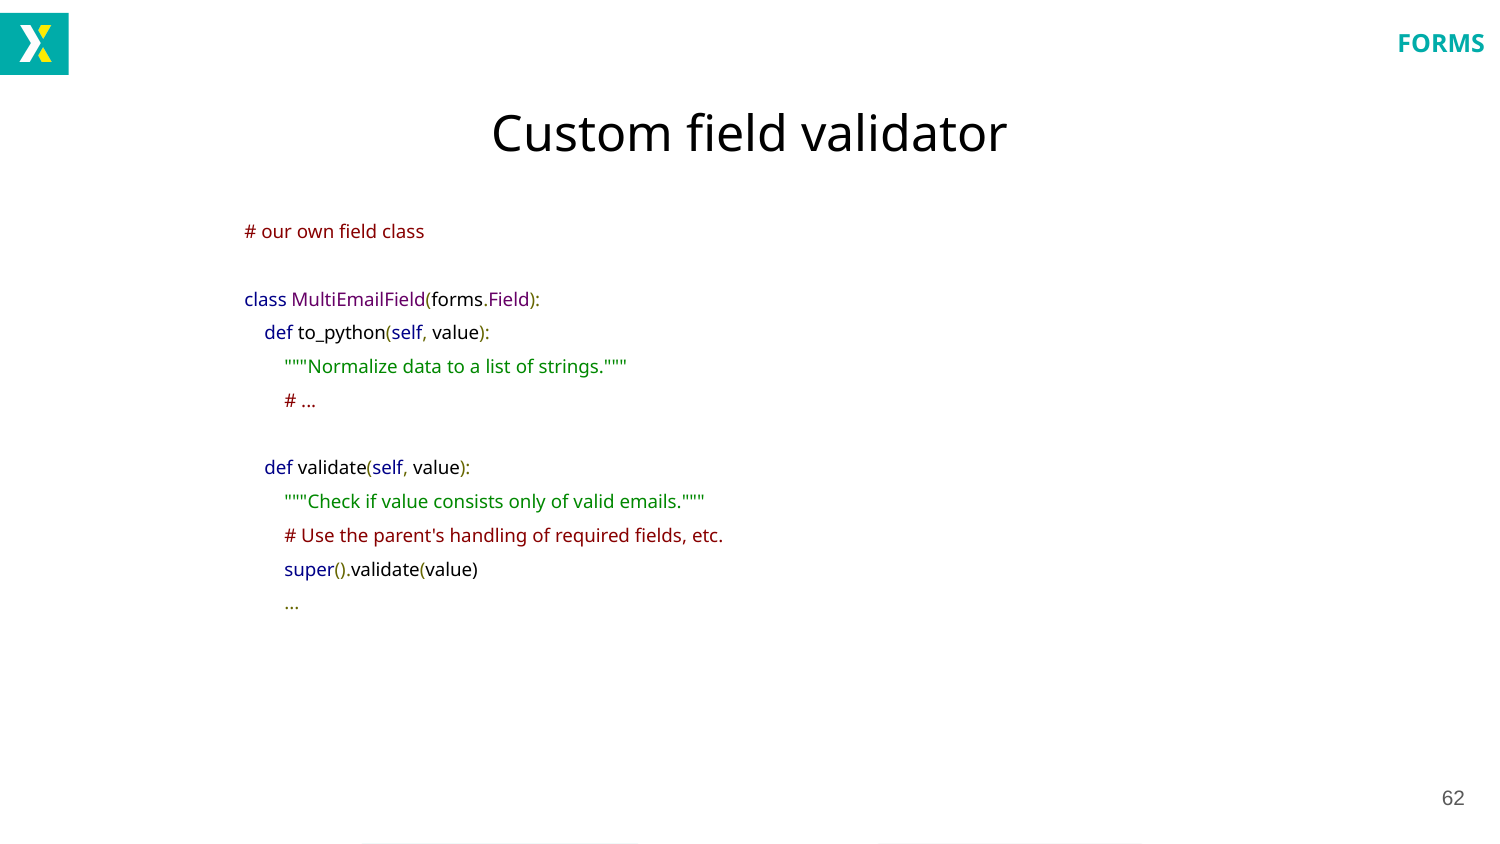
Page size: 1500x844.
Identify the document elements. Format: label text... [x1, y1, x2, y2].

picture [17, 25, 54, 62]
text_box # our own field class class MultiEmailField(forms.Field): def to_python(self, value): """Normalize data to a list of strings.""" # ... def validate(self, value): """Check if value consists only of valid emails.""" # Use the parent's handling of required fields, etc. super().validate(value) ... [229, 193, 1265, 729]
slide_number <number> [1389, 764, 1480, 830]
text_box Custom field validator [115, 86, 1385, 181]
